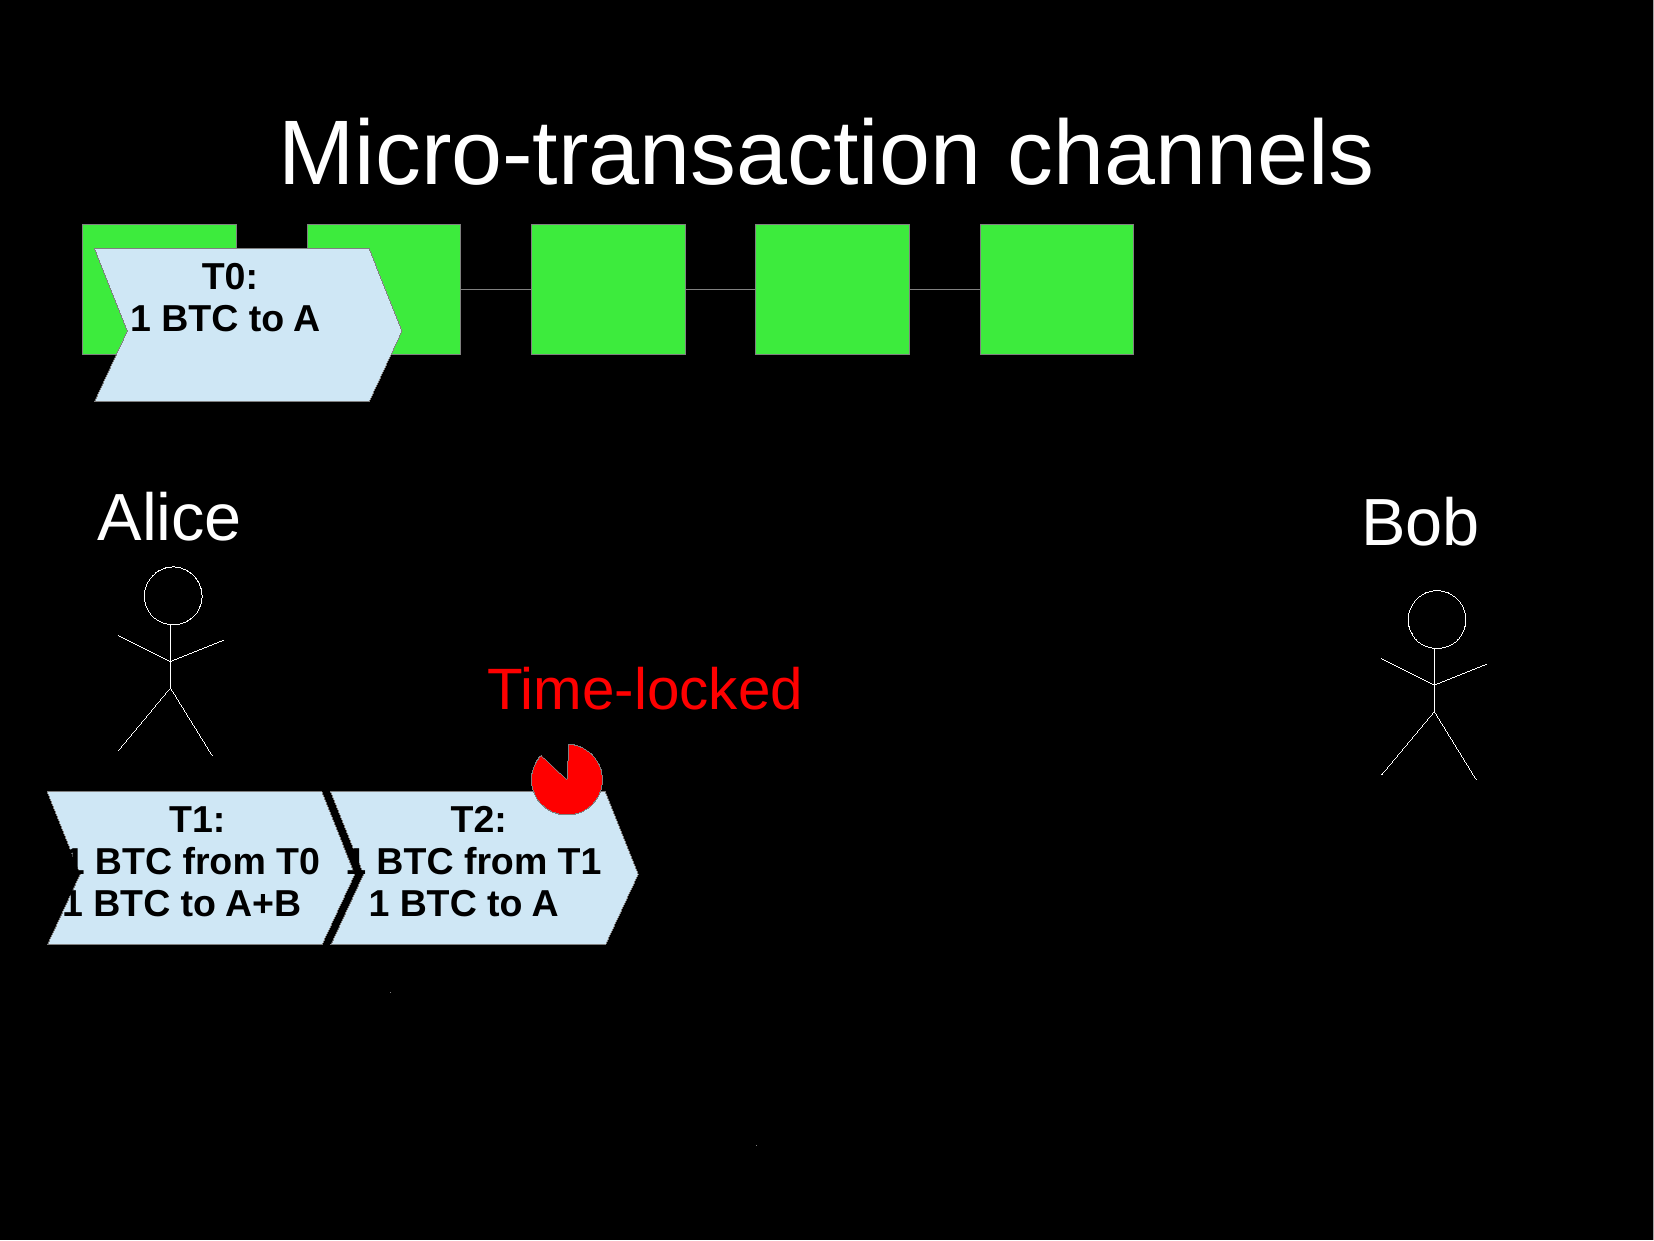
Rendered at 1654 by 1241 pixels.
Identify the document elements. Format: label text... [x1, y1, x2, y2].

text_box [755, 224, 910, 355]
text_box T1: 1 BTC from T0 1 BTC to A+B [47, 791, 355, 945]
text_box Alice [82, 472, 308, 563]
text_box Time-locked [472, 649, 819, 730]
text_box [531, 744, 603, 815]
title Micro-transaction channels [82, 49, 1571, 257]
text_box T0: 1 BTC to A [94, 248, 402, 402]
text_box [82, 224, 237, 355]
text_box Bob [1346, 477, 1571, 568]
text_box [307, 224, 461, 355]
text_box [531, 224, 686, 355]
text_box [980, 224, 1134, 355]
text_box T2: 1 BTC from T1 1 BTC to A [330, 791, 639, 945]
